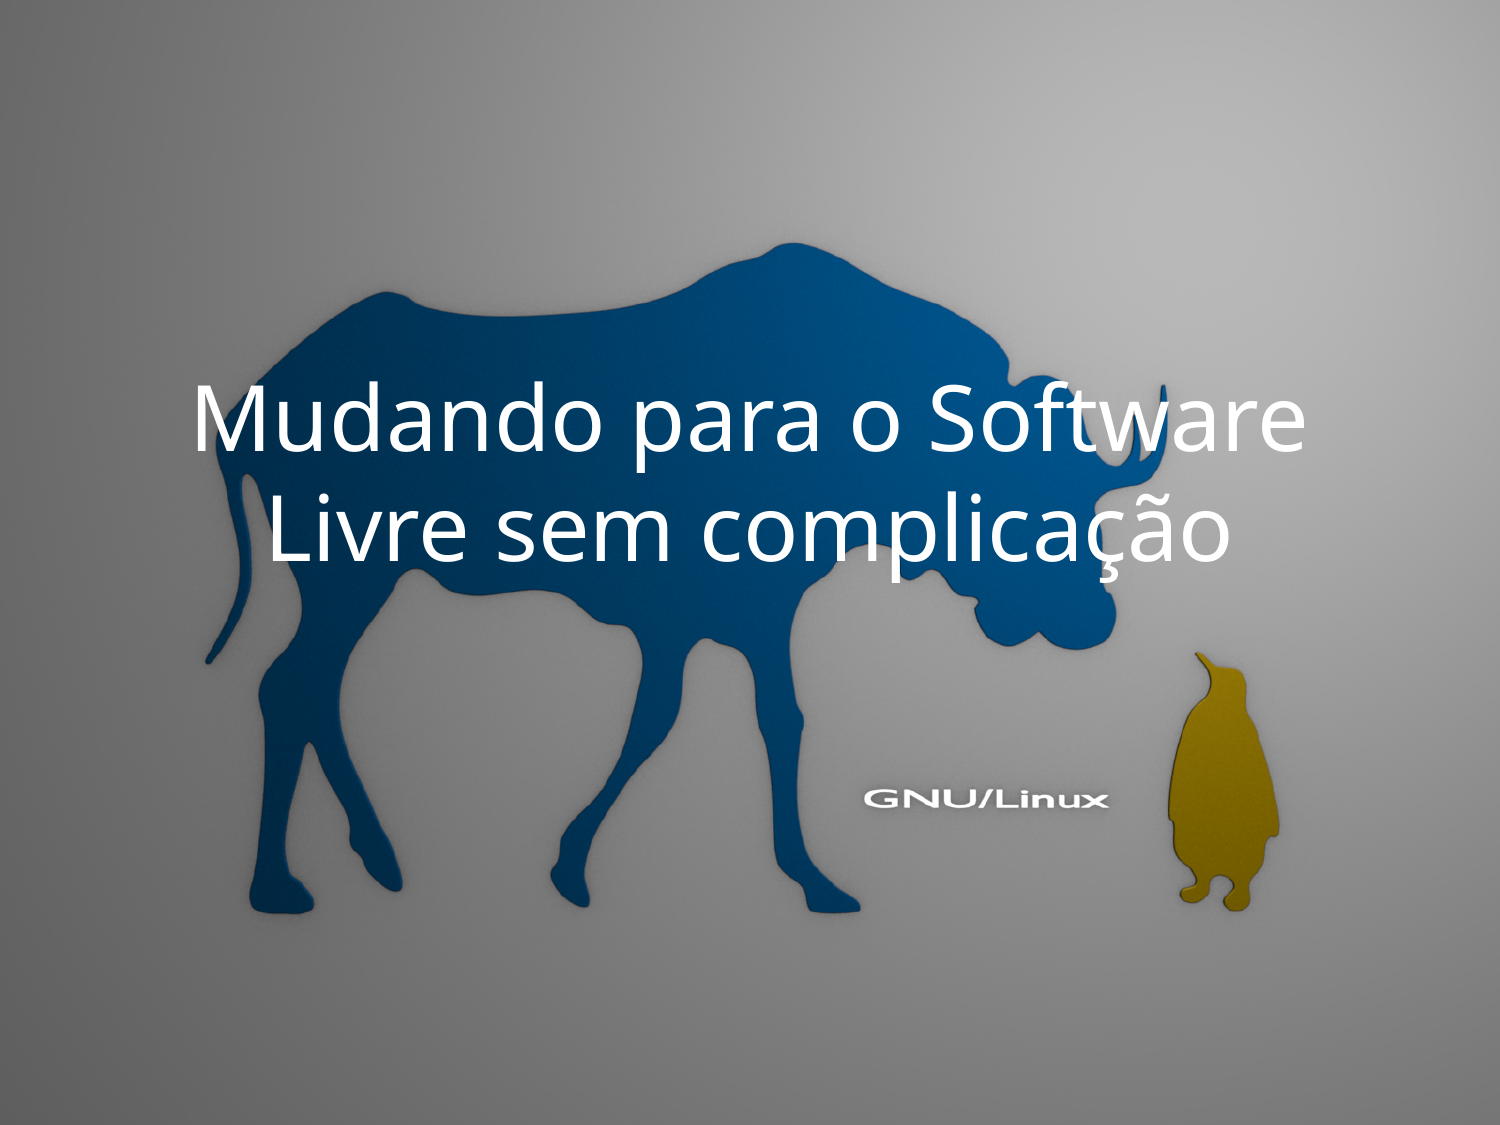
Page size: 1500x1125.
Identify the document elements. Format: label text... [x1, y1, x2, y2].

picture [0, 0, 1500, 1125]
title Mudando para o Software Livre sem complicação [112, 349, 1388, 591]
